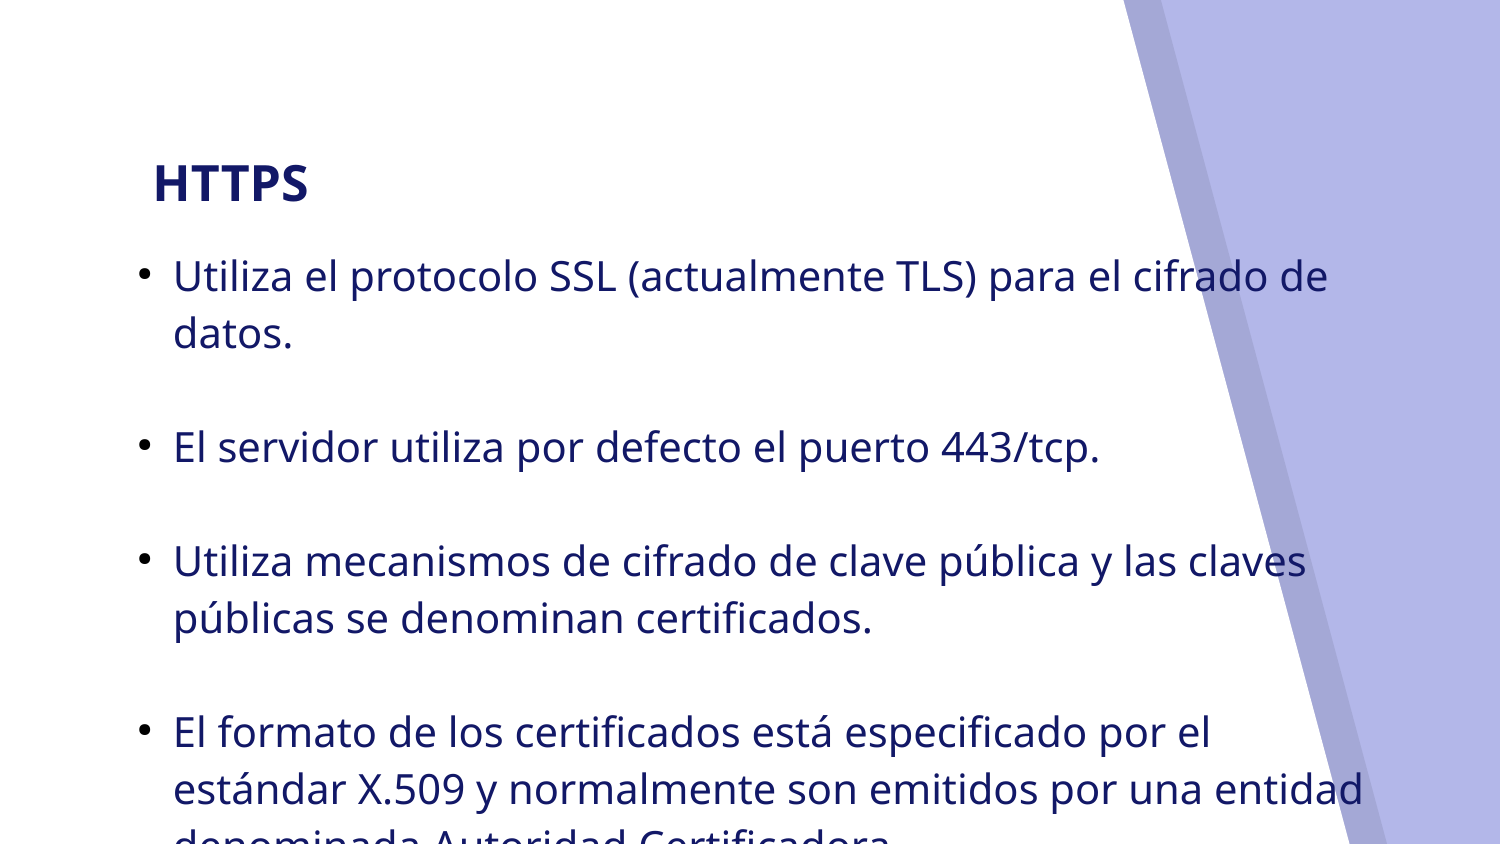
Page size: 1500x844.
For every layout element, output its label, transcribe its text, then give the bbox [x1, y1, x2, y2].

text_box Utiliza el protocolo SSL (actualmente TLS) para el cifrado de datos. El servidor utiliza por defecto el puerto 443/tcp. Utiliza mecanismos de cifrado de clave pública y las claves públicas se denominan certificados. El formato de los certificados está especificado por el estándar X.509 y normalmente son emitidos por una entidad denominada Autoridad Certificadora. [137, 246, 1394, 844]
title HTTPS [137, 146, 1011, 227]
